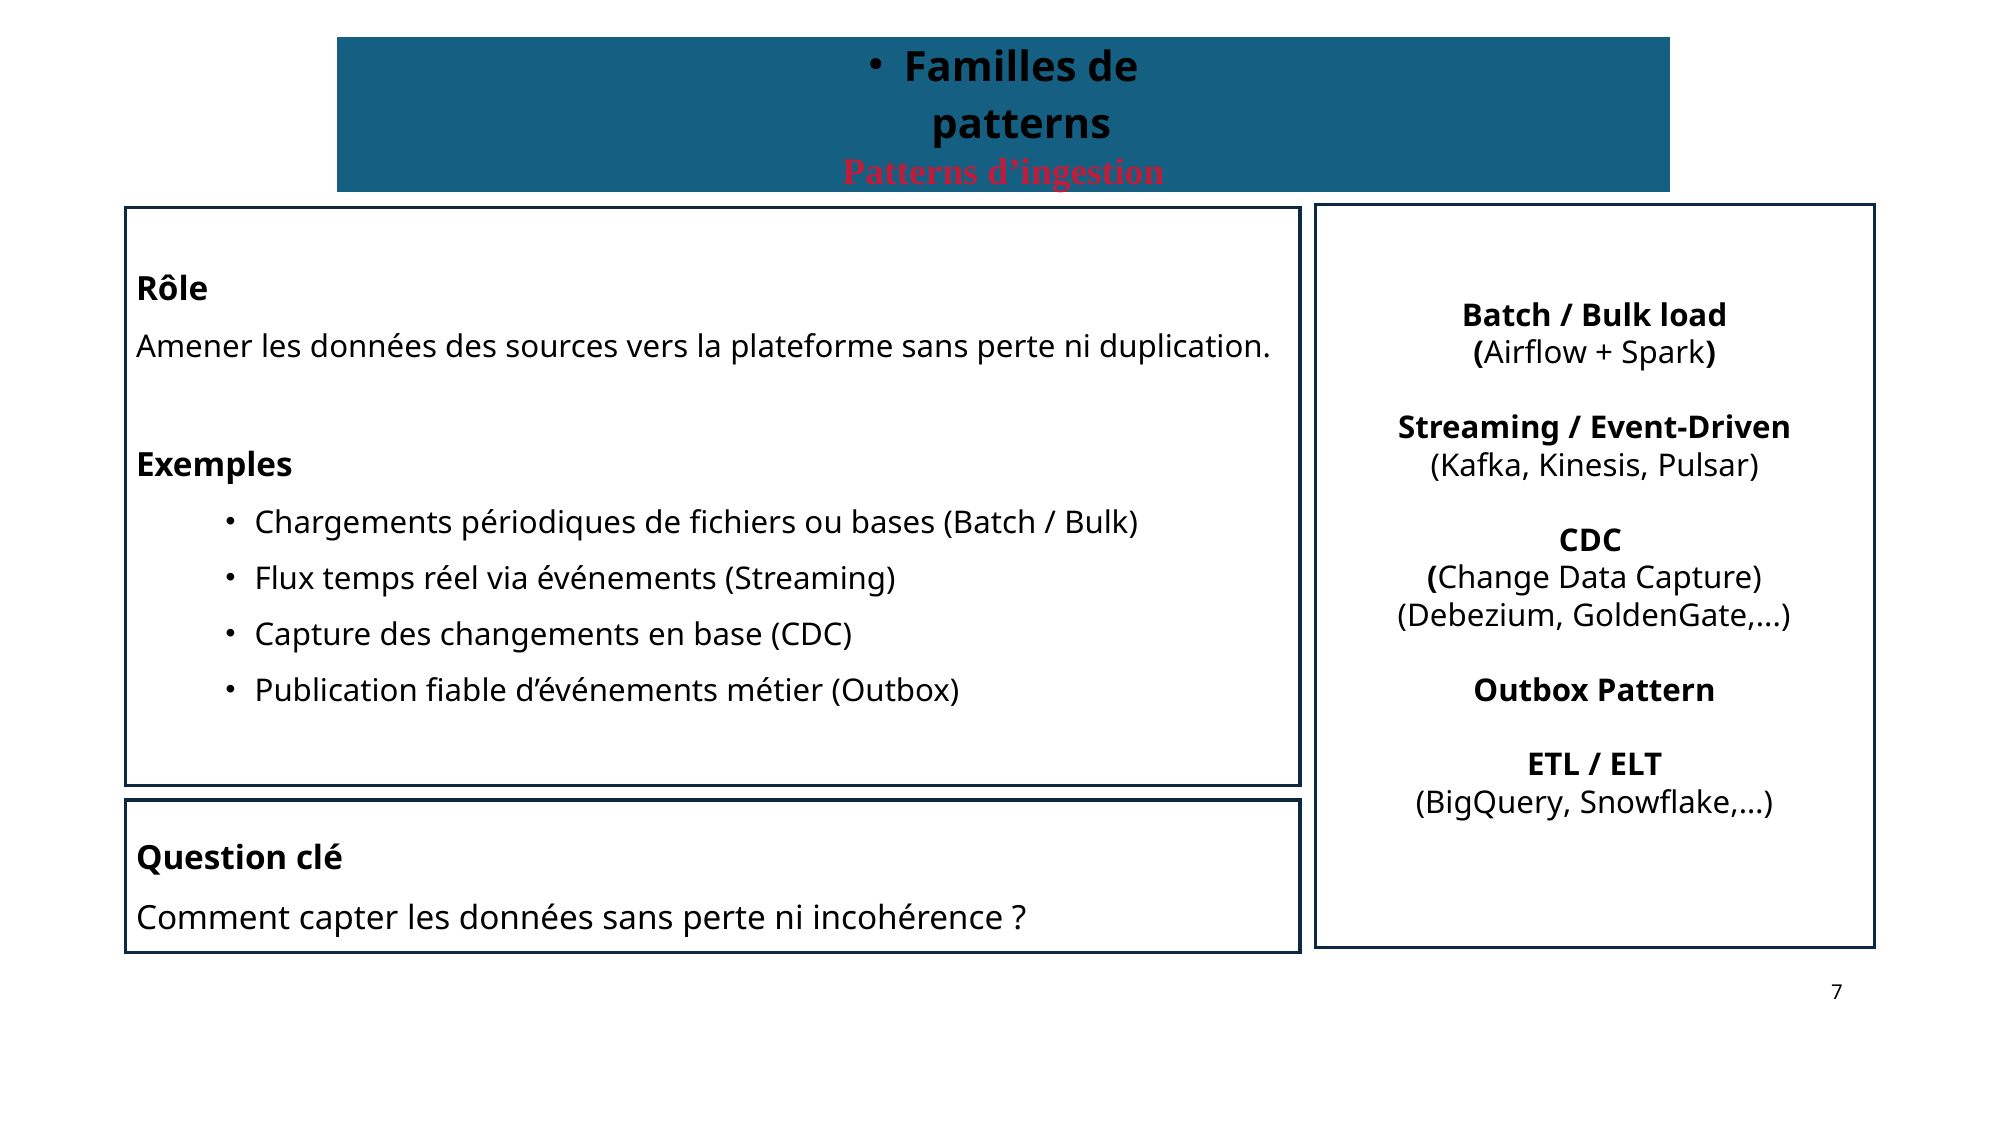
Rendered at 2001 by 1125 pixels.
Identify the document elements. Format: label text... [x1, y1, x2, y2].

text_box Question clé Comment capter les données sans perte ni incohérence ? [126, 800, 1300, 952]
table_header [337, 37, 781, 151]
table_header [1226, 37, 1670, 151]
table_cell Patterns d’ingestion [337, 151, 1670, 192]
table_header Familles de patterns [781, 37, 1226, 151]
text_box ‹N°› [1831, 979, 1875, 1008]
text_box Batch / Bulk load (Airflow + Spark) Streaming / Event-Driven (Kafka, Kinesis, Pulsar) CDC (Change Data Capture) (Debezium, GoldenGate,...) Outbox Pattern ETL / ELT (BigQuery, Snowflake,…) [1315, 205, 1874, 947]
text_box Rôle Amener les données des sources vers la plateforme sans perte ni duplication. Exemples Chargements périodiques de fichiers ou bases (Batch / Bulk) Flux temps réel via événements (Streaming) Capture des changements en base (CDC) Publication fiable d’événements métier (Outbox) [126, 208, 1300, 785]
